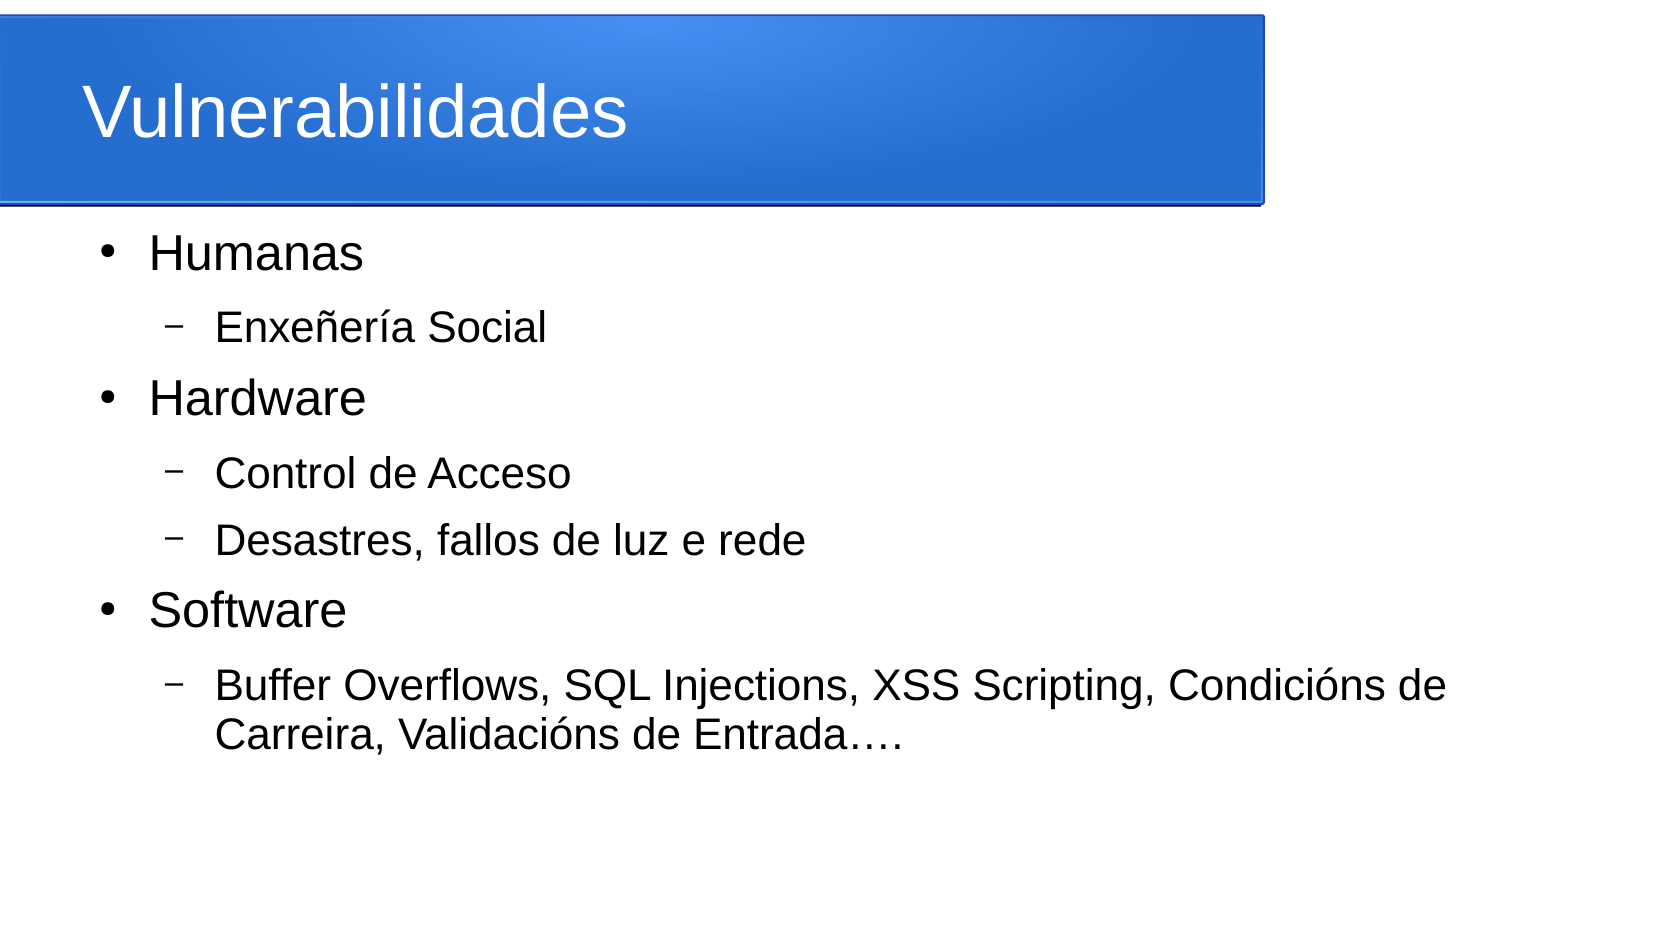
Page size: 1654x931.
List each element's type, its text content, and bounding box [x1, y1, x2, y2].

title Vulnerabilidades [82, 35, 1235, 189]
list Humanas Enxeñería Social Hardware Control de Acceso Desastres, fallos de luz e rede Software Buffer Overflows, SQL Injections, XSS Scripting, Condicións de Carreira, Validacións de Entrada…. [82, 224, 1571, 764]
